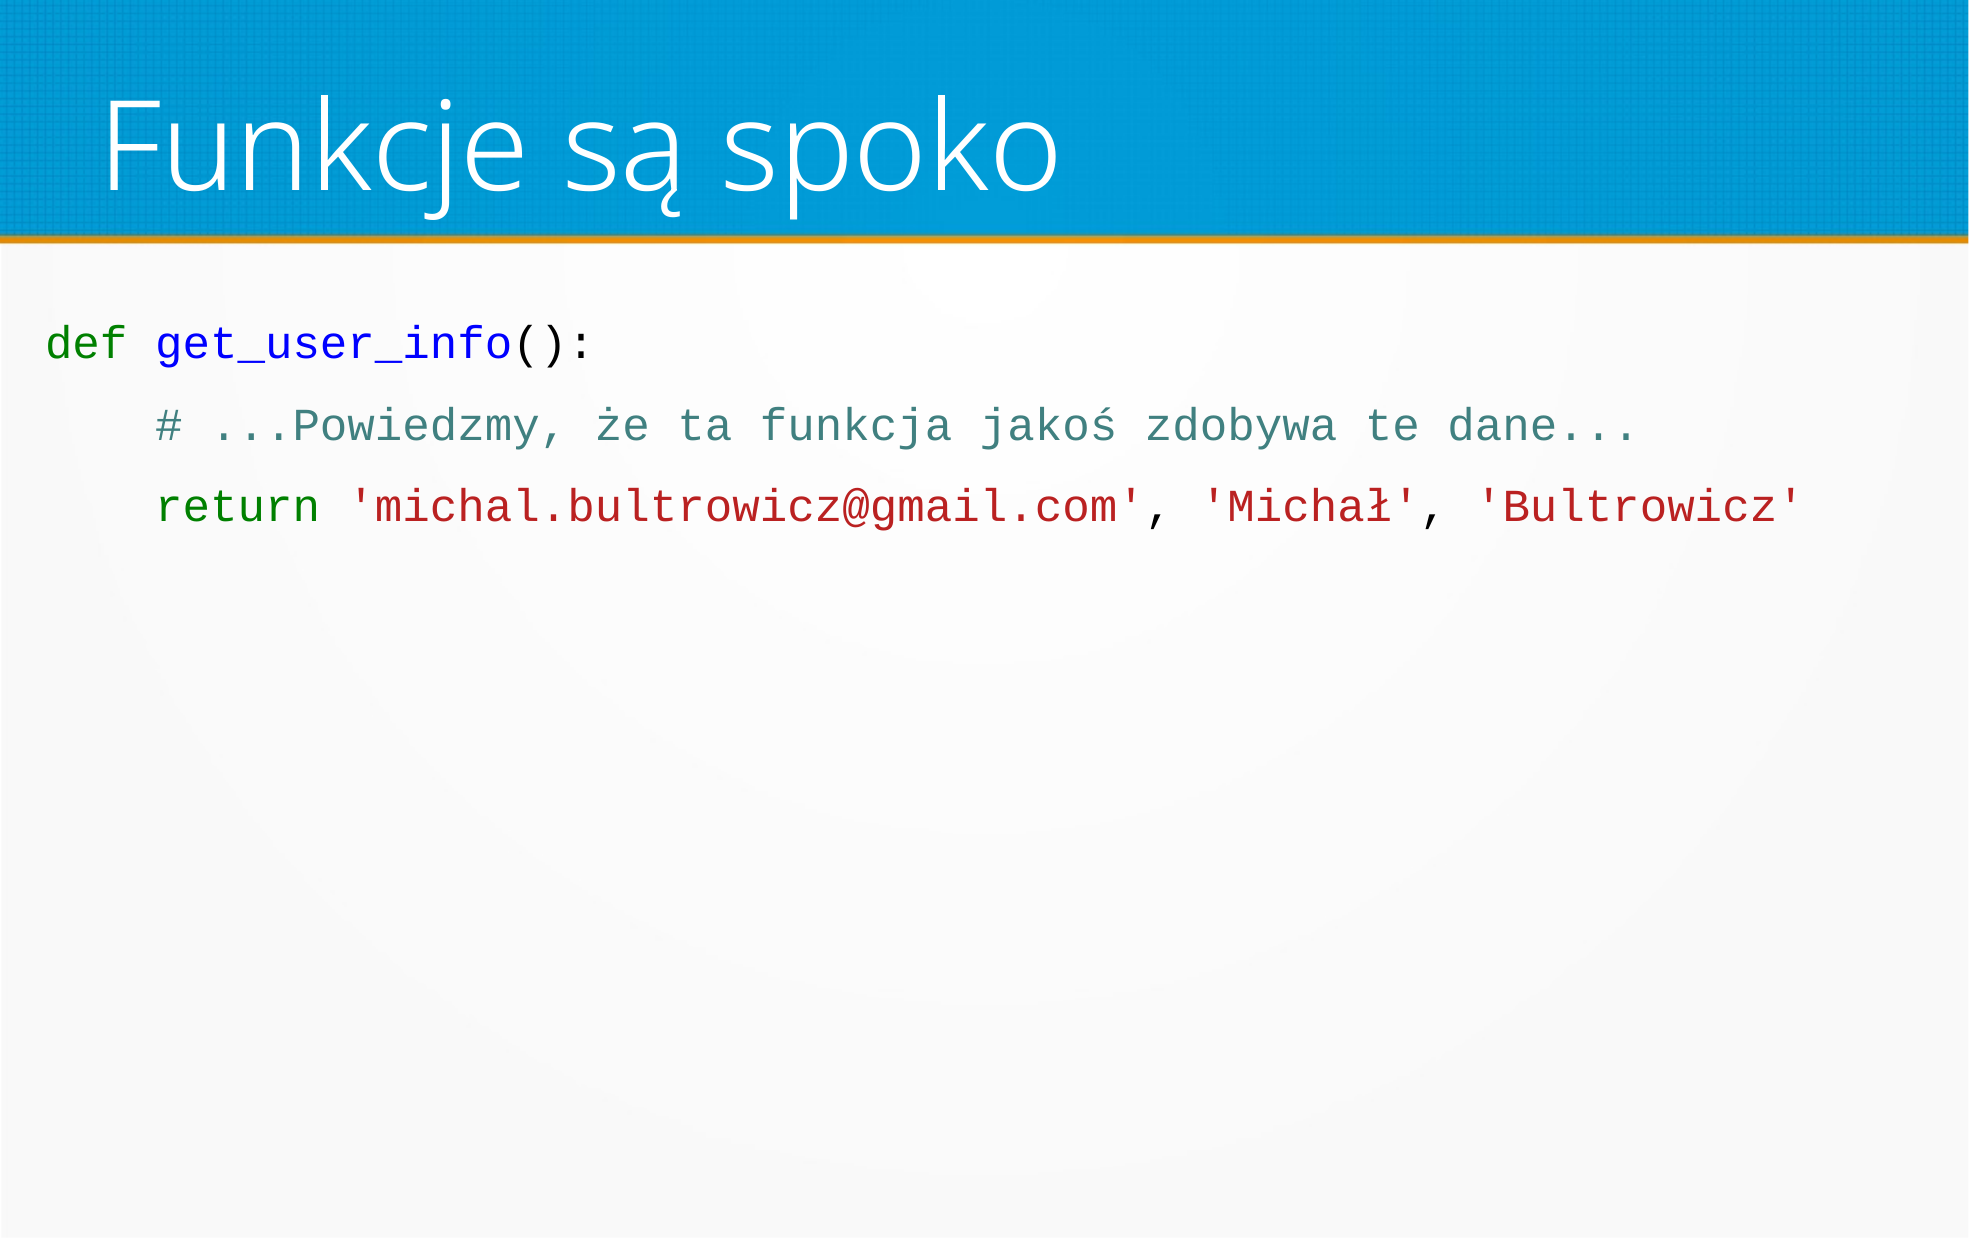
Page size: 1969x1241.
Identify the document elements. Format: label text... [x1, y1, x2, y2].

title Funkcje są spoko [98, 19, 1870, 227]
list def get_user_info(): # ...Powiedzmy, że ta funkcja jakoś zdobywa te dane... return 'michal.bultrowicz@gmail.com', 'Michał', 'Bultrowicz' [45, 320, 1936, 1086]
picture [0, 233, 1969, 1241]
